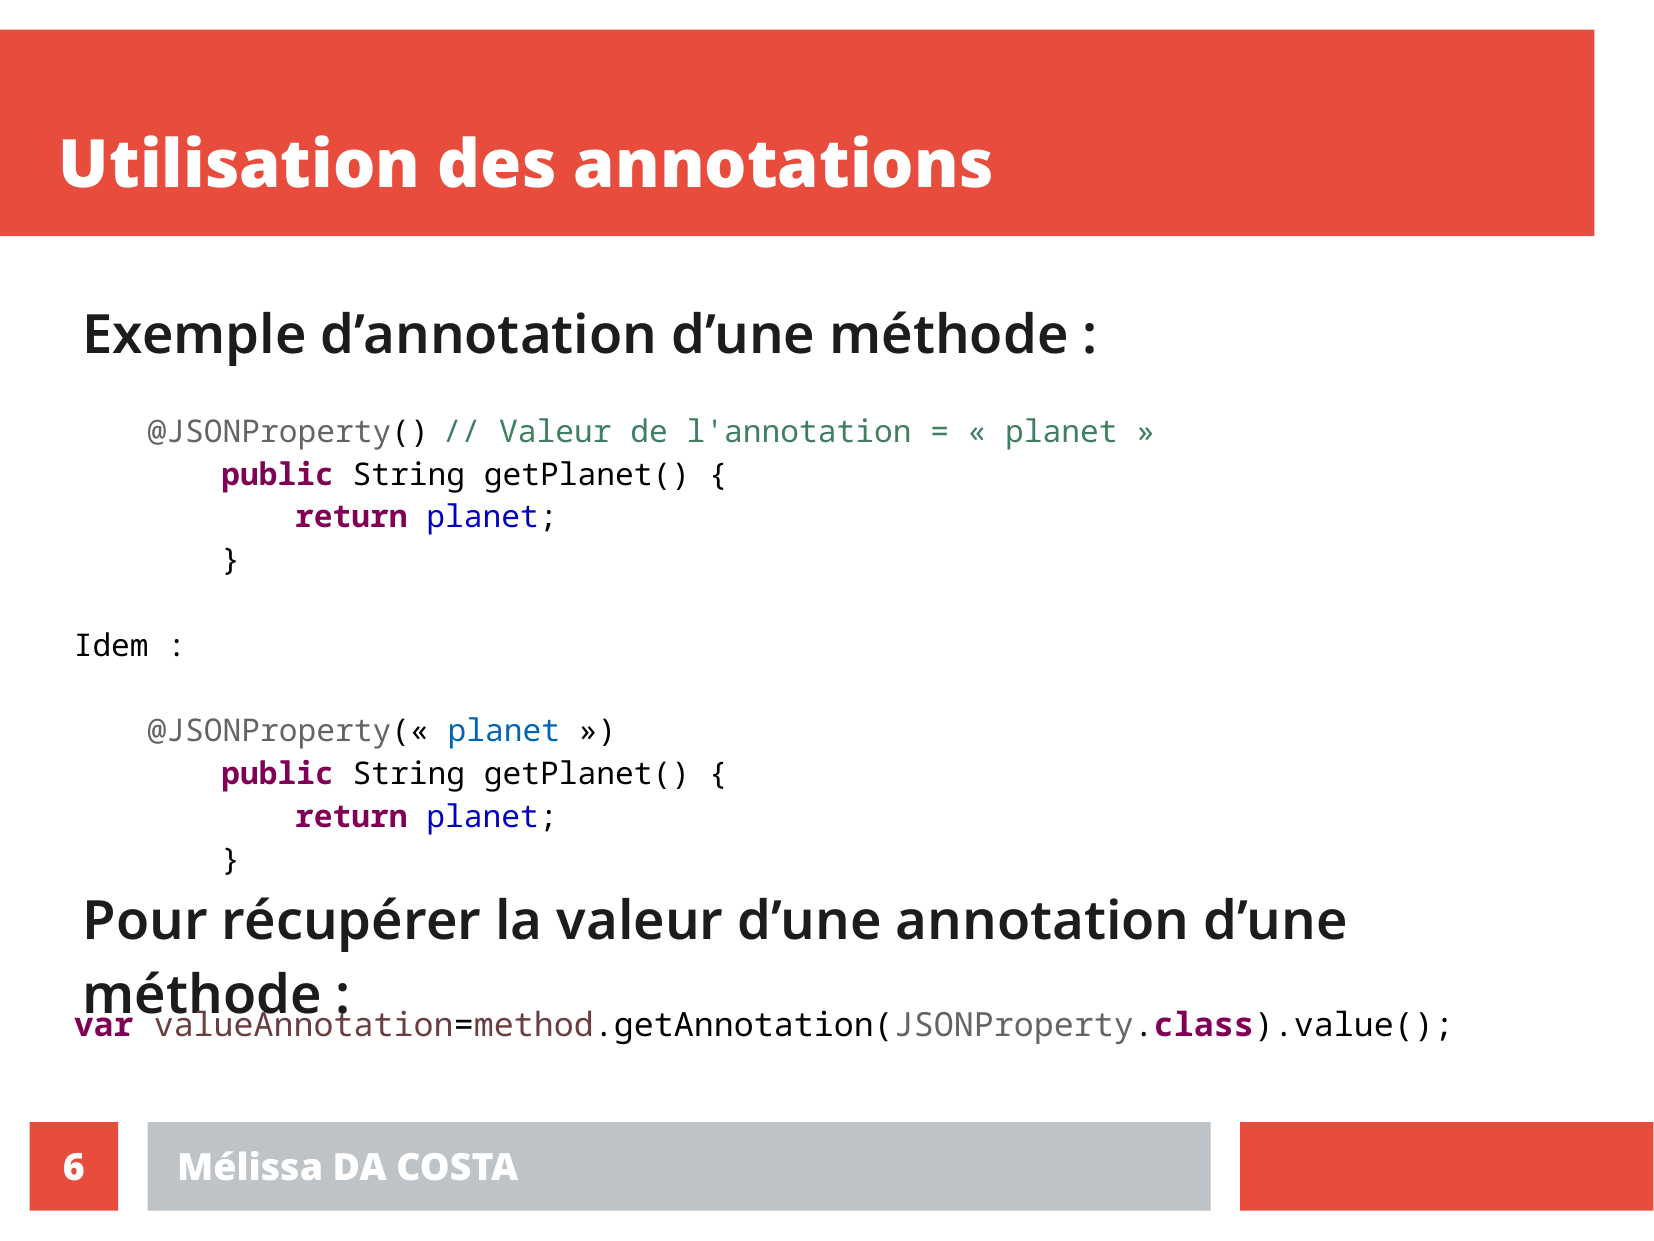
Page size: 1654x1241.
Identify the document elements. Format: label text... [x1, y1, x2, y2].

text_box @JSONProperty() // Valeur de l'annotation = « planet » public String getPlanet() { return planet; } Idem : @JSONProperty(« planet ») public String getPlanet() { return planet; } [59, 401, 1182, 807]
text_box var valueAnnotation=method.getAnnotation(JSONProperty.class).value(); [59, 993, 1548, 1146]
list Exemple d’annotation d’une méthode : Pour récupérer la valeur d’une annotation d’une méthode : [82, 295, 1536, 993]
title Utilisation des annotations [59, 59, 1595, 207]
